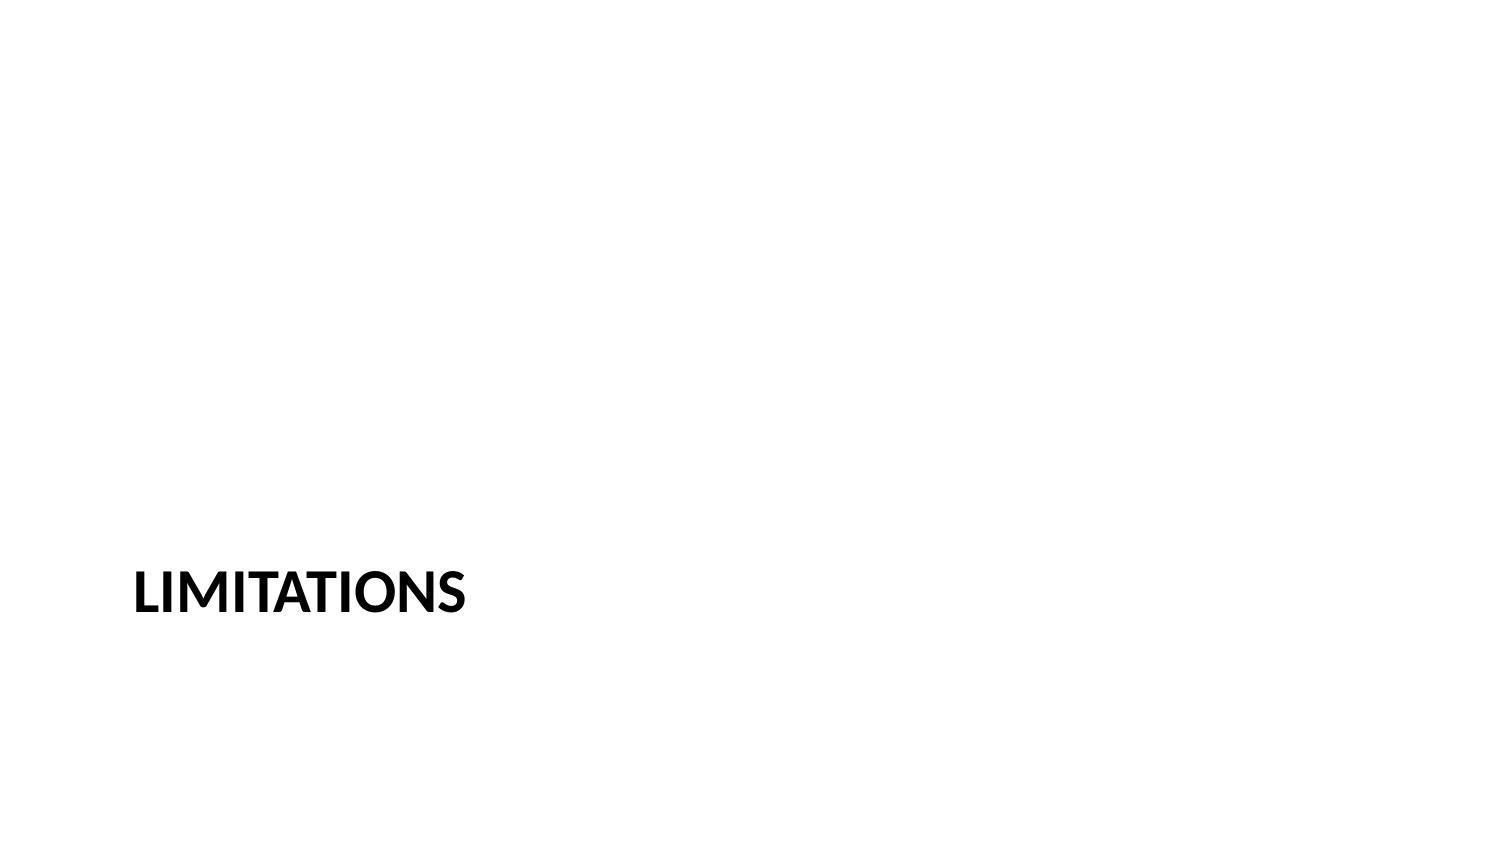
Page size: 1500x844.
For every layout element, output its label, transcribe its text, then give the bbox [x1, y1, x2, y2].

title Limitations [118, 542, 1394, 710]
